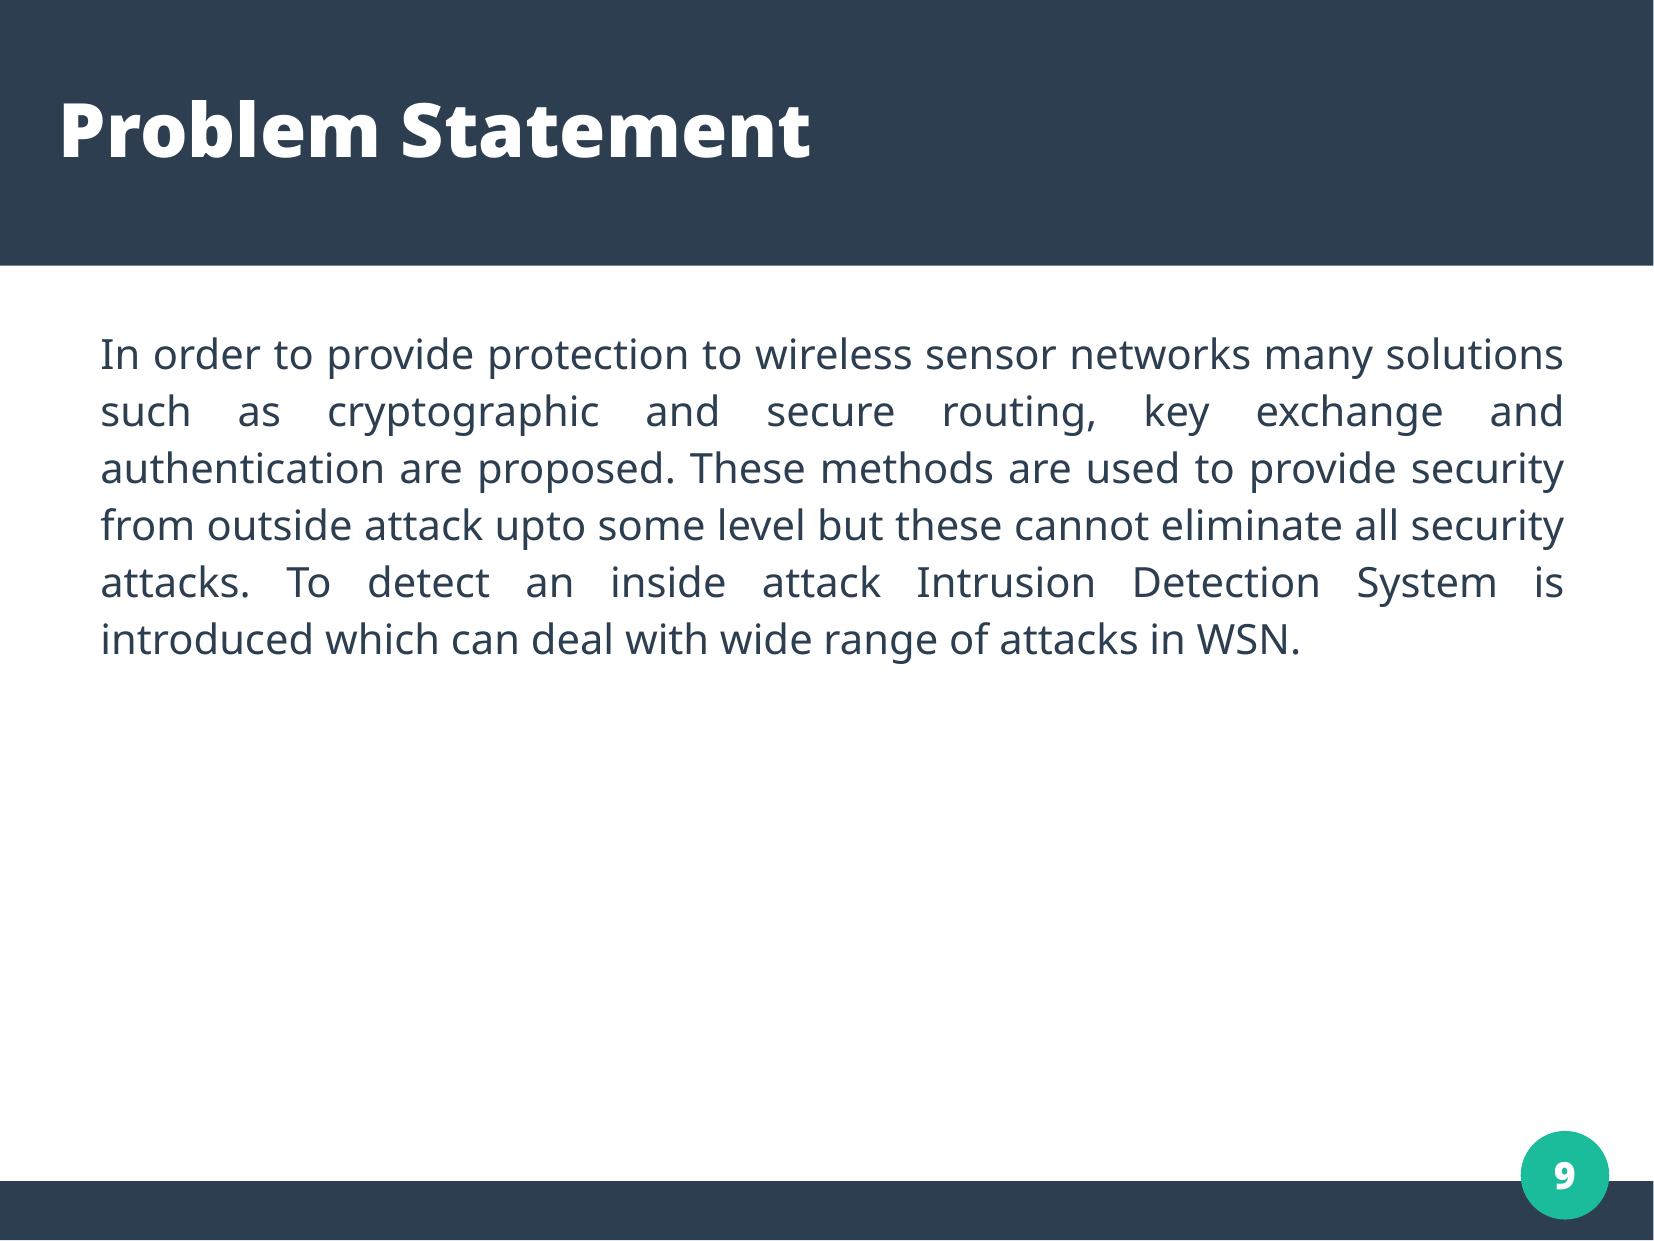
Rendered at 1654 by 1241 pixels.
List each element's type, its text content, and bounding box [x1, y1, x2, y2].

list In order to provide protection to wireless sensor networks many solutions such as cryptographic and secure routing, key exchange and authentication are proposed. These methods are used to provide security from outside attack upto some level but these cannot eliminate all security attacks. To detect an inside attack Intrusion Detection System is introduced which can deal with wide range of attacks in WSN. [29, 324, 1565, 1152]
title Problem Statement [59, 49, 1595, 207]
